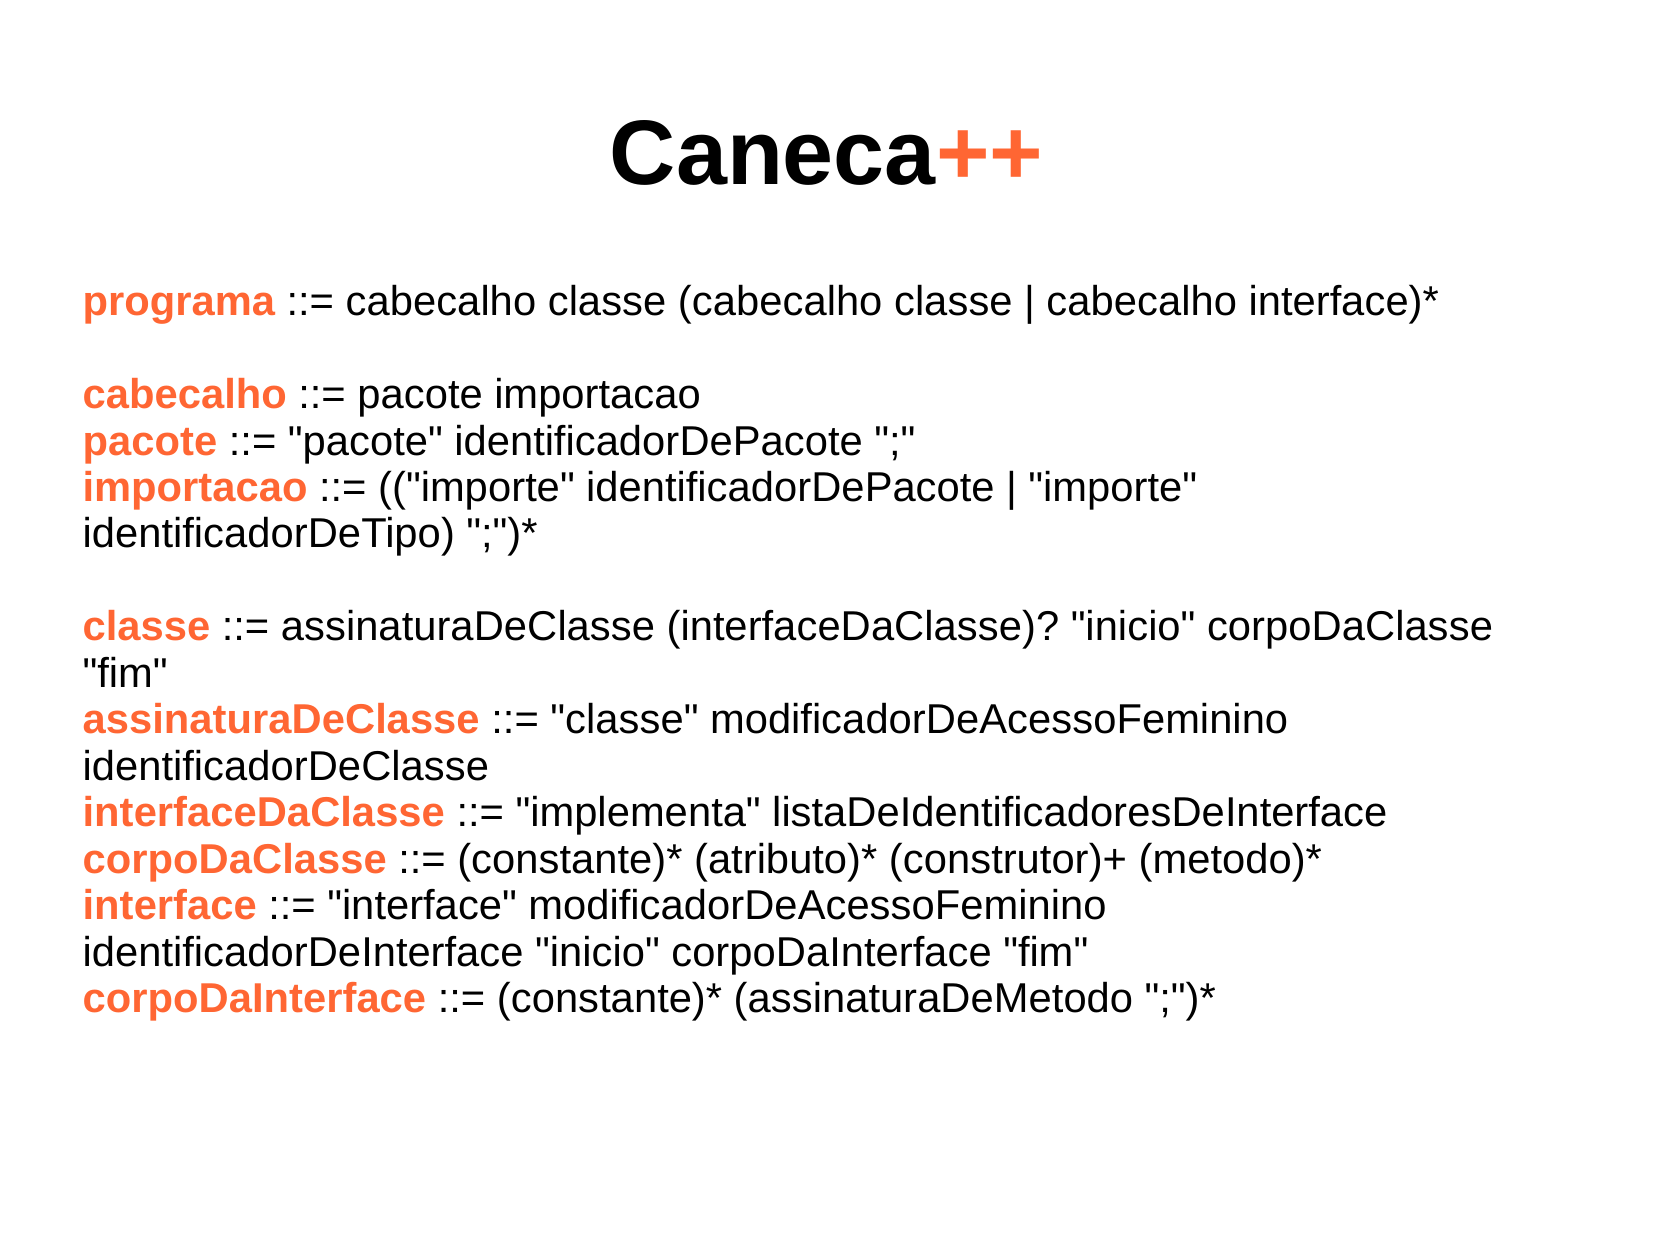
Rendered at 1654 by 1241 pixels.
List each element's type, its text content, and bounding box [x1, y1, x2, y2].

subtitle programa ::= cabecalho classe (cabecalho classe | cabecalho interface)* cabecalho ::= pacote importacao pacote ::= "pacote" identificadorDePacote ";" importacao ::= (("importe" identificadorDePacote | "importe" identificadorDeTipo) ";")* classe ::= assinaturaDeClasse (interfaceDaClasse)? "inicio" corpoDaClasse "fim" assinaturaDeClasse ::= "classe" modificadorDeAcessoFeminino identificadorDeClasse interfaceDaClasse ::= "implementa" listaDeIdentificadoresDeInterface corpoDaClasse ::= (constante)* (atributo)* (construtor)+ (metodo)* interface ::= "interface" modificadorDeAcessoFeminino identificadorDeInterface "inicio" corpoDaInterface "fim" corpoDaInterface ::= (constante)* (assinaturaDeMetodo ";")* [82, 277, 1538, 1022]
title Caneca++ [82, 49, 1571, 257]
